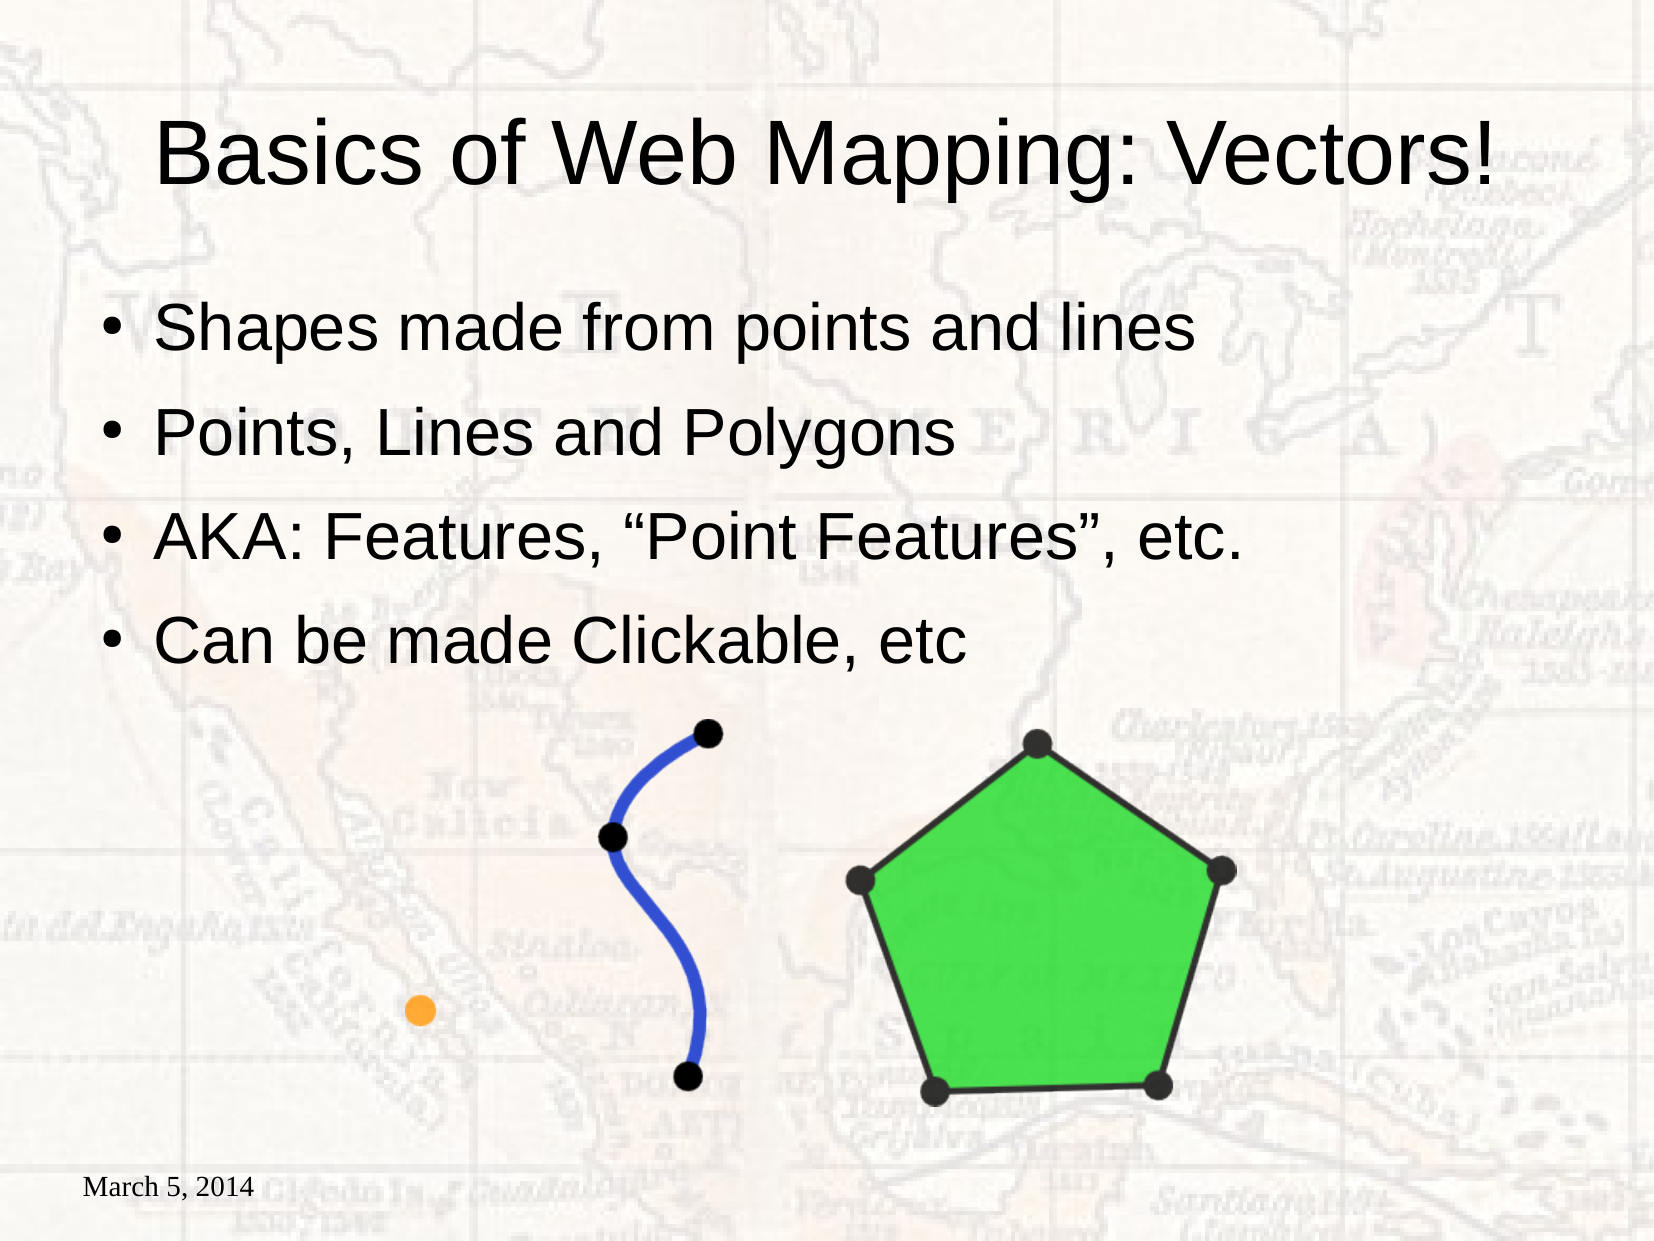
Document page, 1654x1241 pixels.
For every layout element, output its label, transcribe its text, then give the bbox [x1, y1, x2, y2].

picture [0, 0, 1654, 1241]
title Basics of Web Mapping: Vectors! [82, 49, 1571, 257]
list Shapes made from points and lines Points, Lines and Polygons AKA: Features, “Point Features”, etc. Can be made Clickable, etc [82, 290, 1571, 1010]
